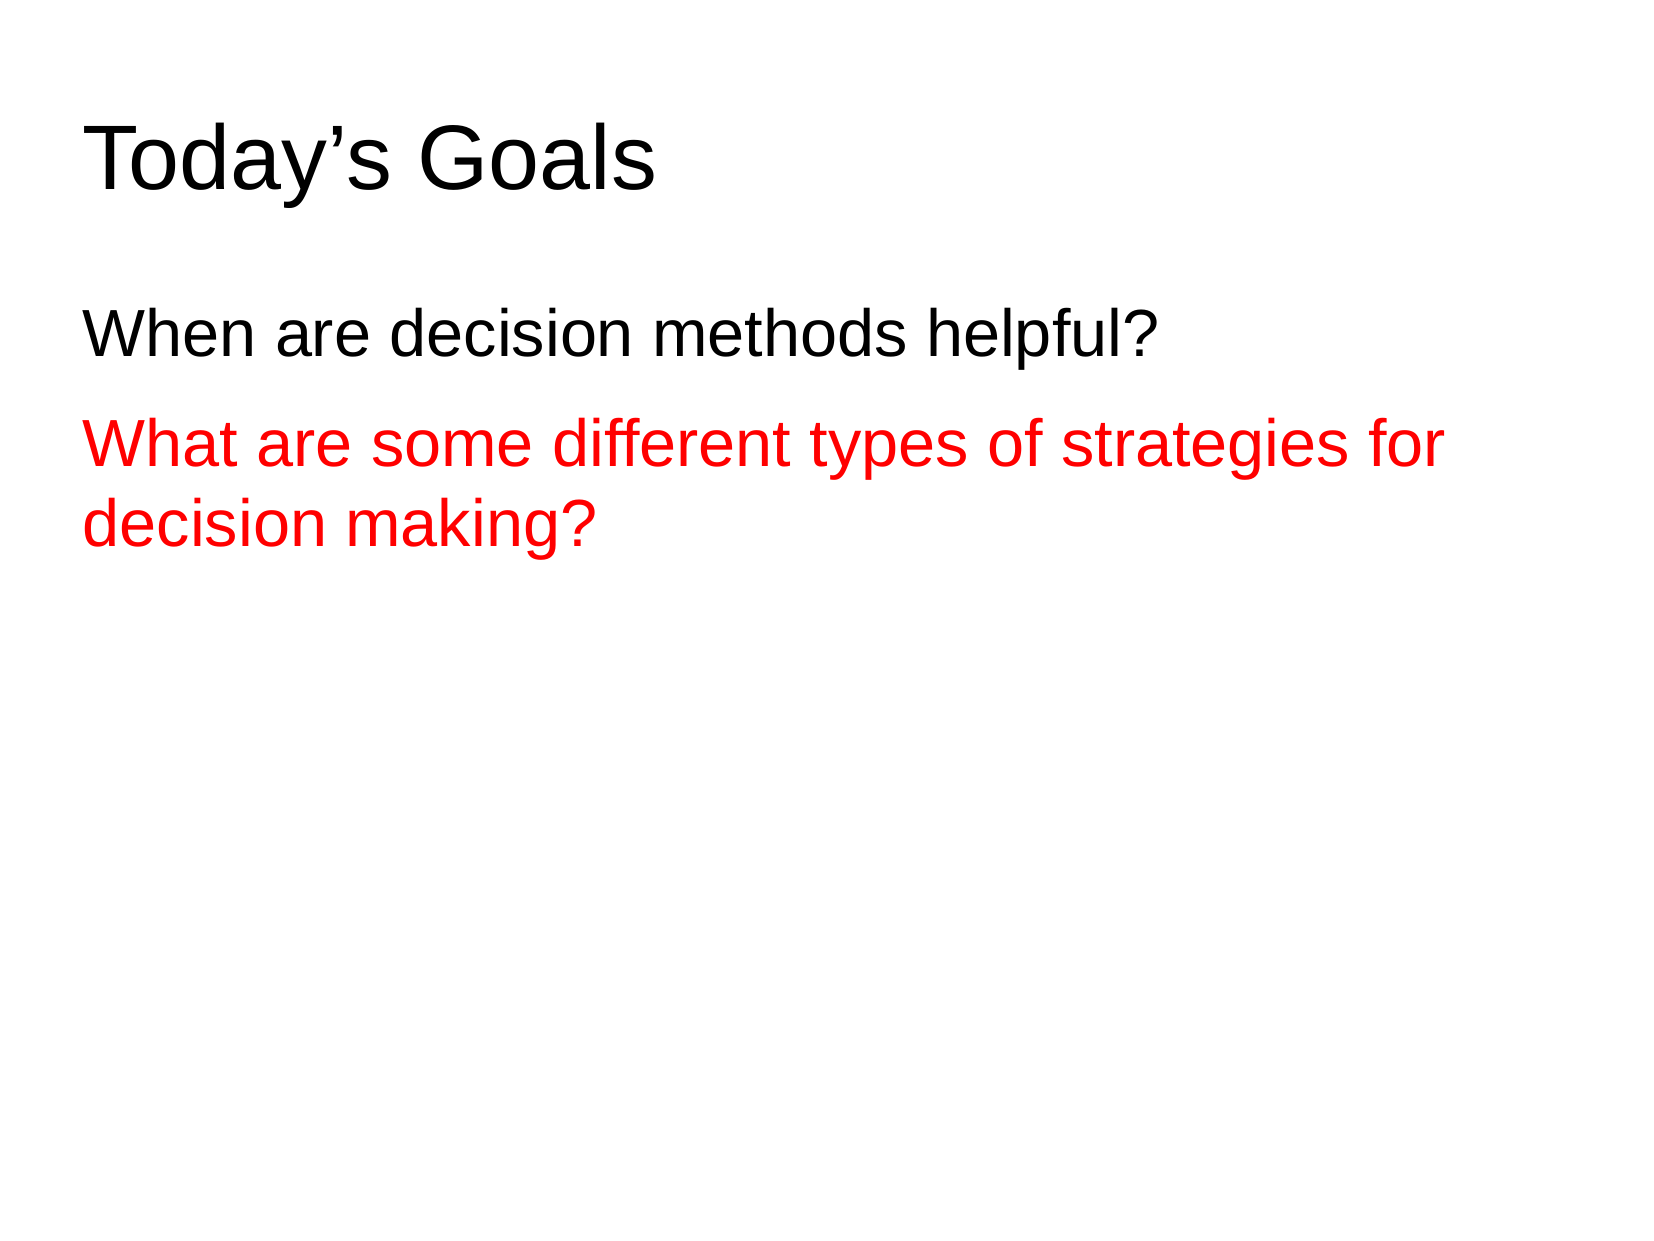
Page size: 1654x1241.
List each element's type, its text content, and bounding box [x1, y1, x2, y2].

title Today’s Goals [82, 49, 1571, 257]
list When are decision methods helpful? What are some different types of strategies for decision making? [82, 290, 1571, 1010]
